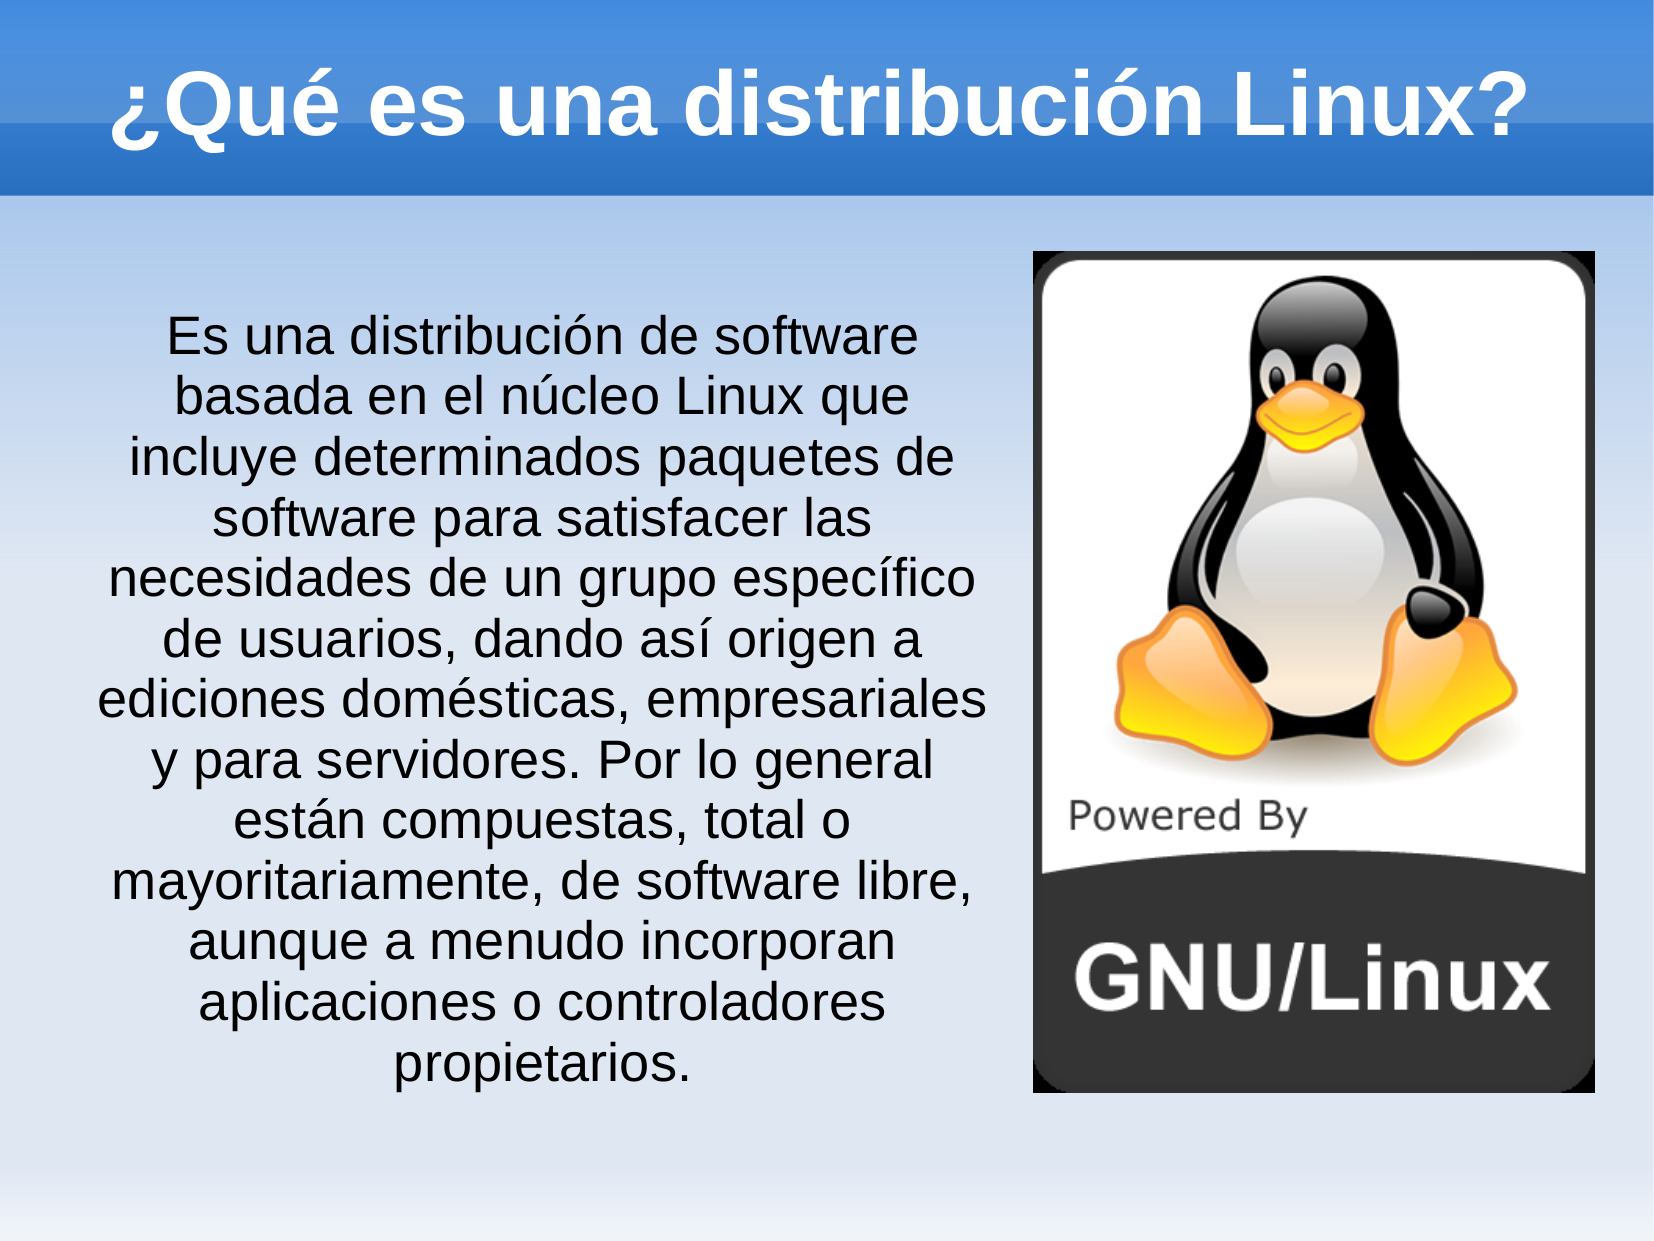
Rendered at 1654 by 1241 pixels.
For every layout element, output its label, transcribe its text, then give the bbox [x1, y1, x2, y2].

title ¿Qué es una distribución Linux? [76, 7, 1565, 200]
picture [0, 0, 1654, 1241]
subtitle Es una distribución de software basada en el núcleo Linux que incluye determinados paquetes de software para satisfacer las necesidades de un grupo específico de usuarios, dando así origen a ediciones domésticas, empresariales y para servidores. Por lo general están compuestas, total o mayoritariamente, de software libre, aunque a menudo incorporan aplicaciones o controladores propietarios. [82, 289, 1004, 1109]
